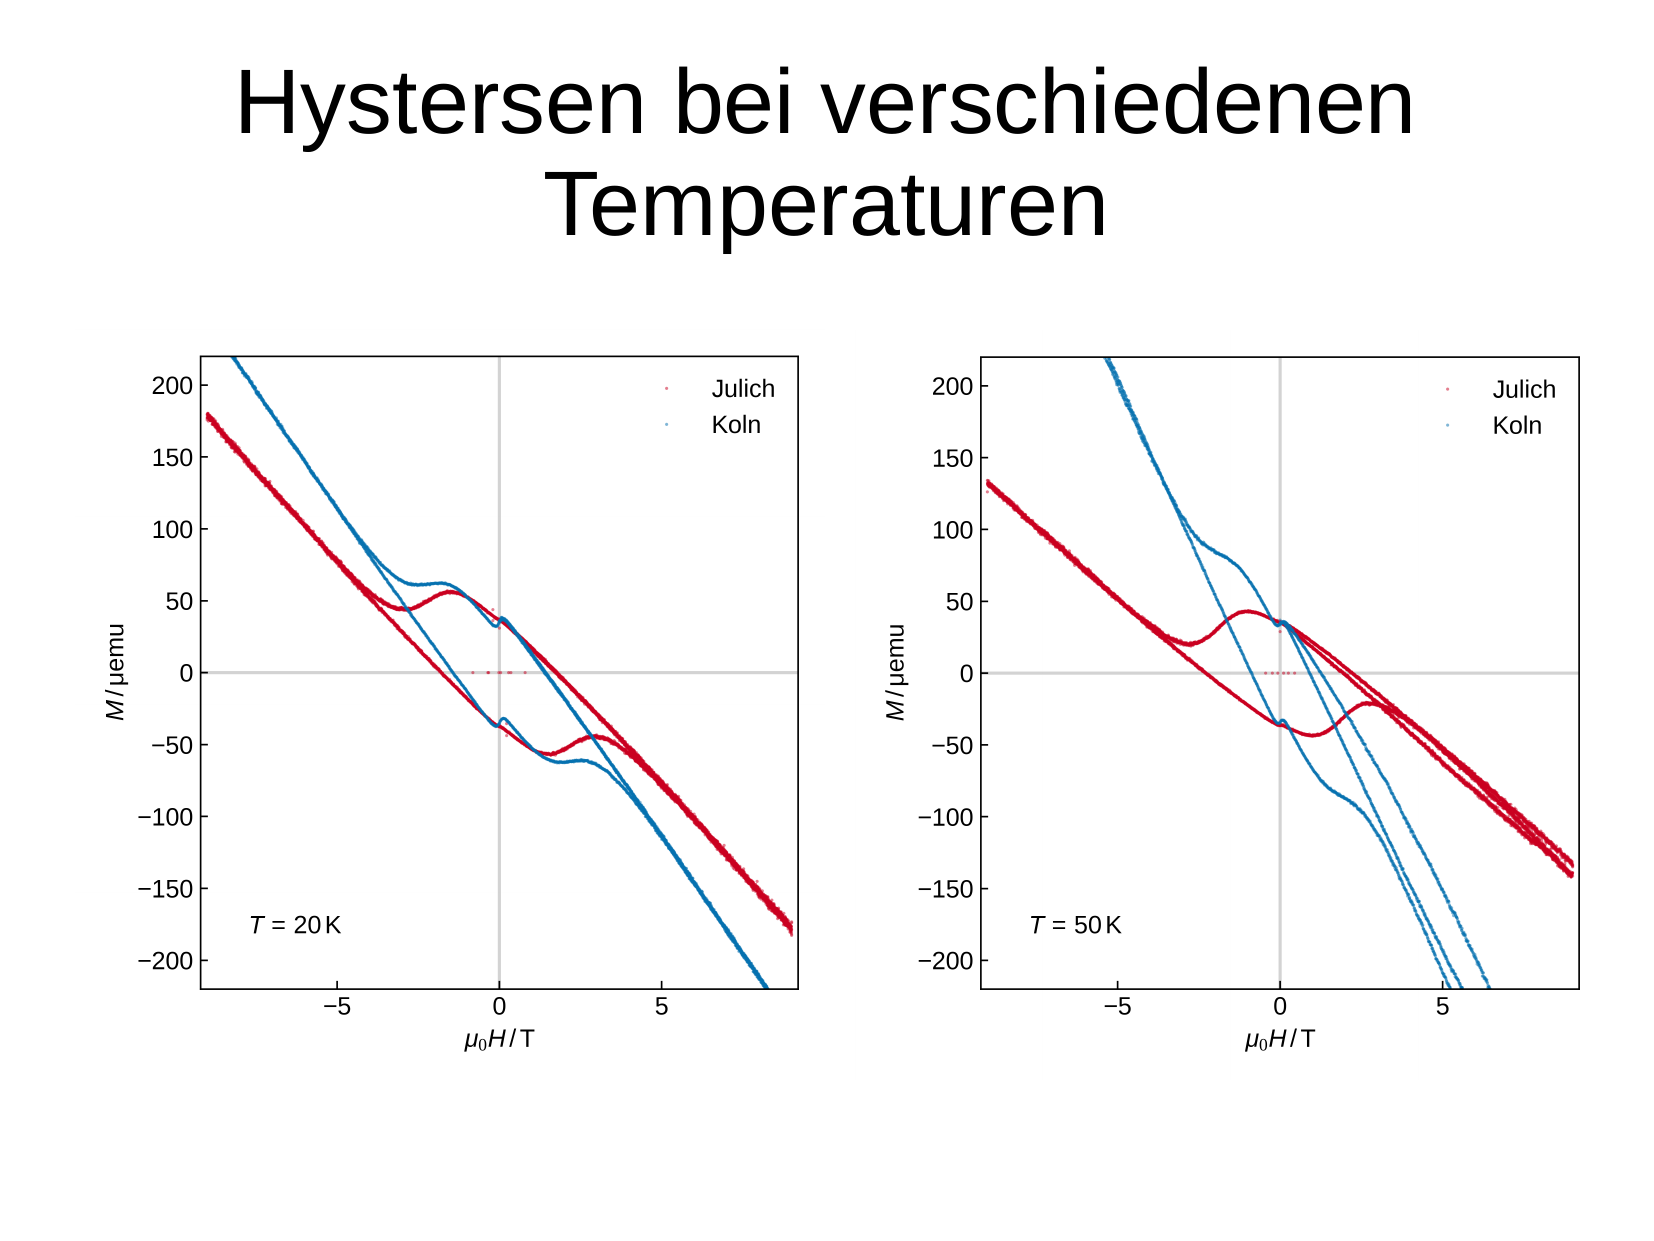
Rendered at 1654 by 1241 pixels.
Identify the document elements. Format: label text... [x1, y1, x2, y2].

picture [75, 329, 825, 1080]
title Hystersen bei verschiedenen Temperaturen [82, 49, 1571, 257]
picture [855, 330, 1606, 1081]
